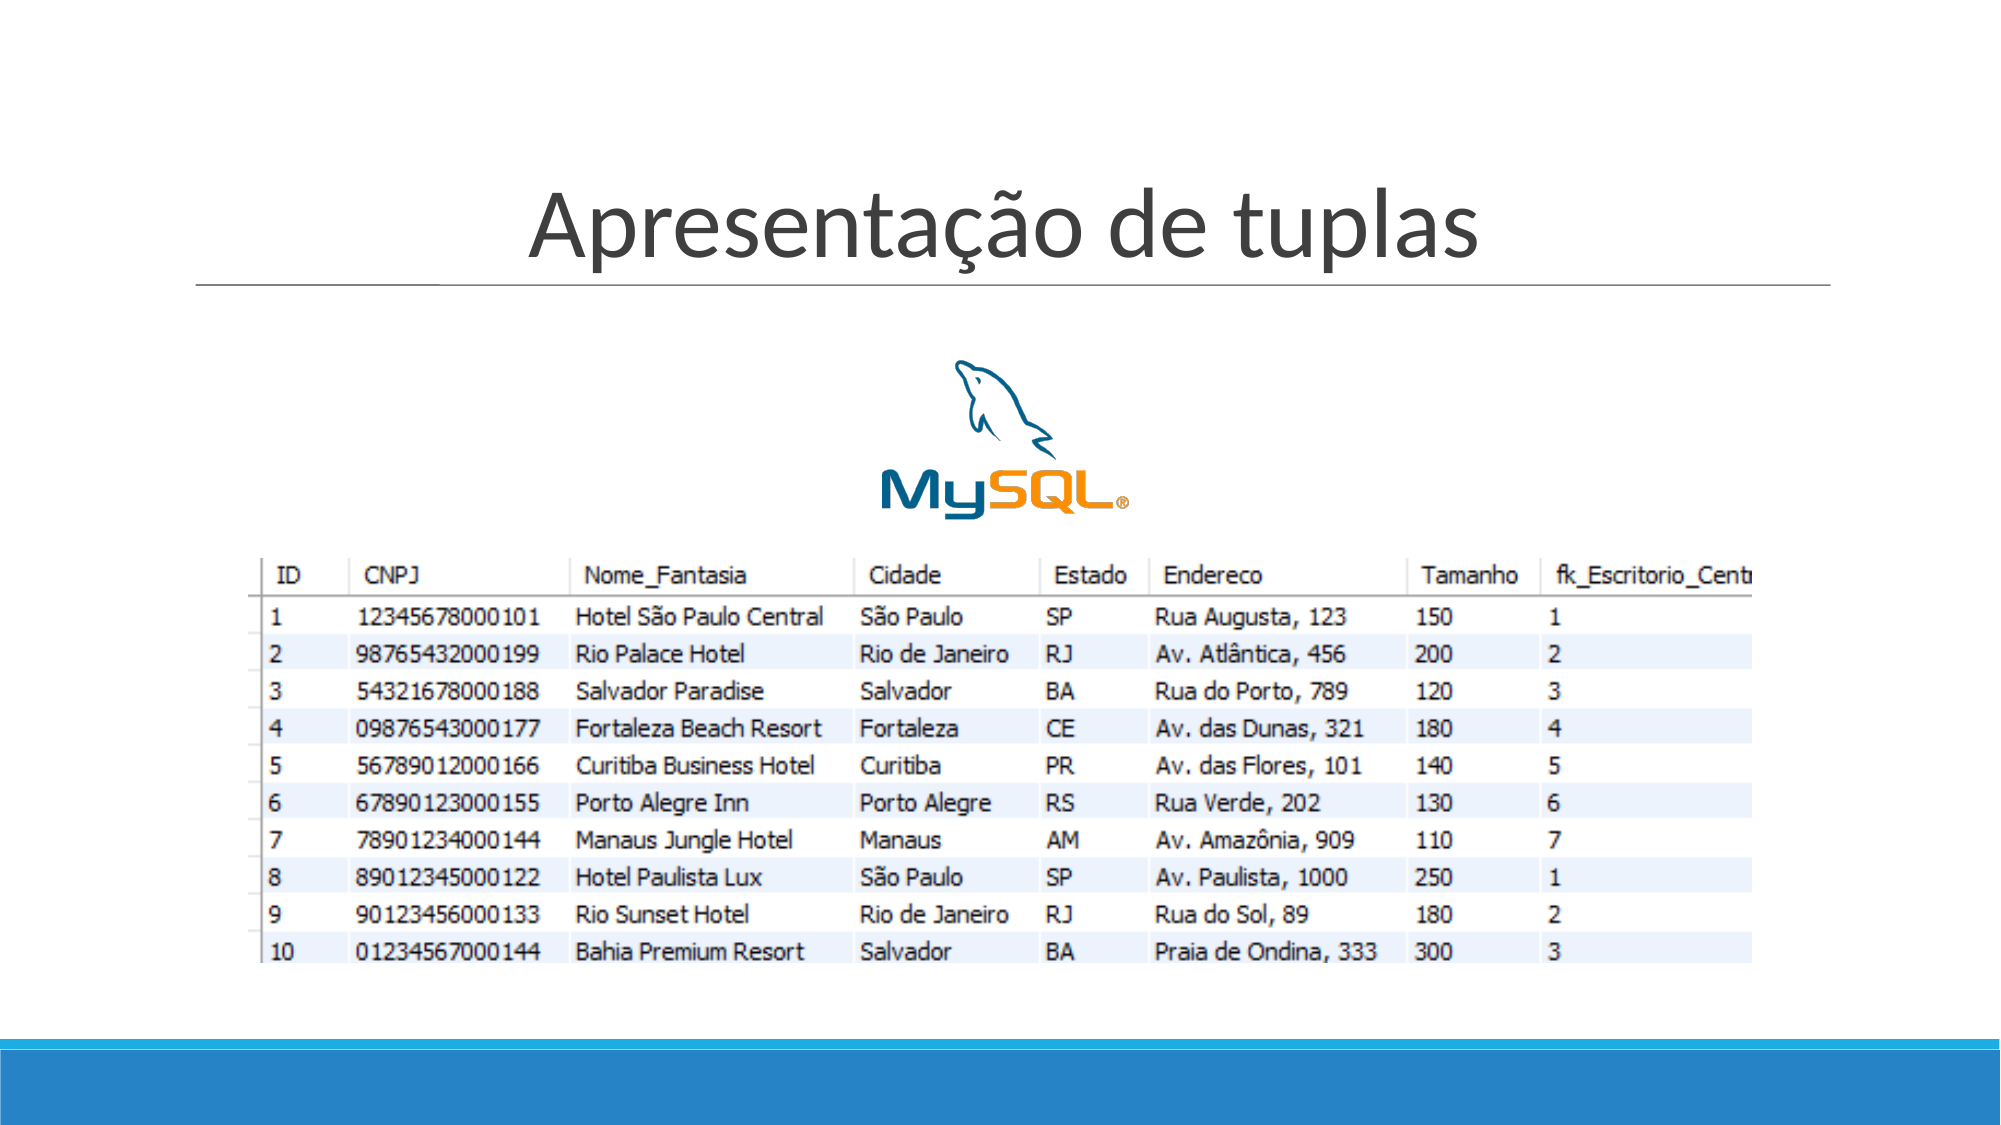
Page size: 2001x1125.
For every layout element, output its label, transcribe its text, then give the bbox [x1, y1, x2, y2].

picture [248, 320, 1752, 963]
title Apresentação de tuplas [180, 47, 1830, 285]
